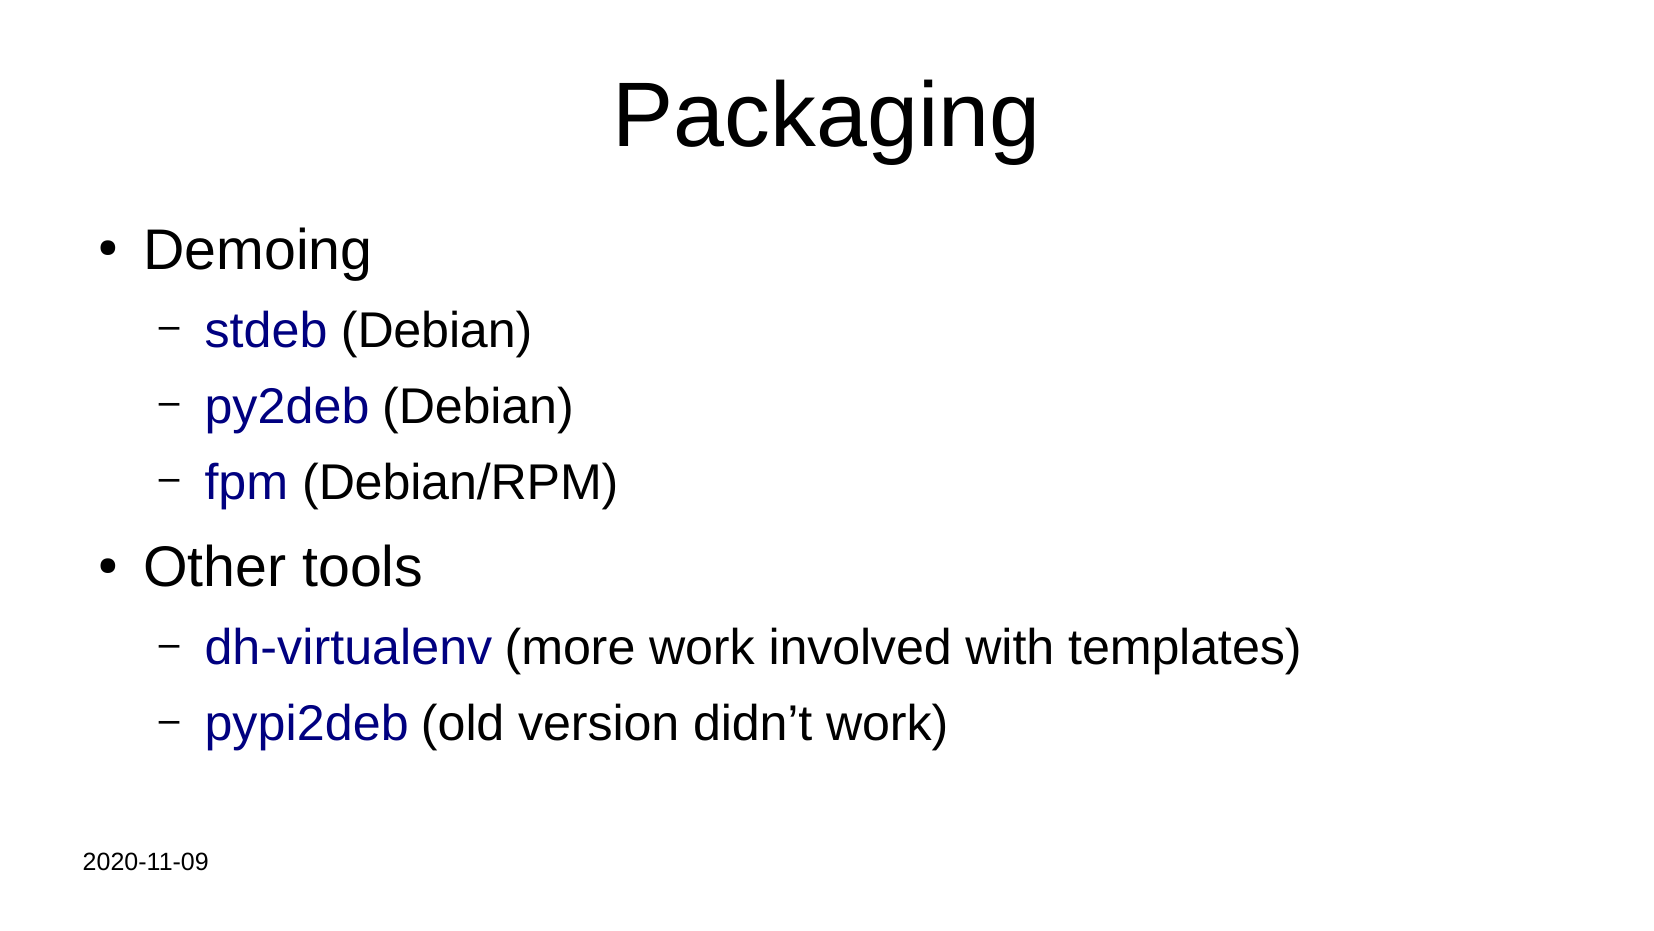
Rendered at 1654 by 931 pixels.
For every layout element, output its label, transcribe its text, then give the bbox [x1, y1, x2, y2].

title Packaging [82, 37, 1571, 193]
list Demoing stdeb (Debian) py2deb (Debian) fpm (Debian/RPM) Other tools dh-virtualenv (more work involved with templates) pypi2deb (old version didn’t work) [82, 217, 1571, 758]
